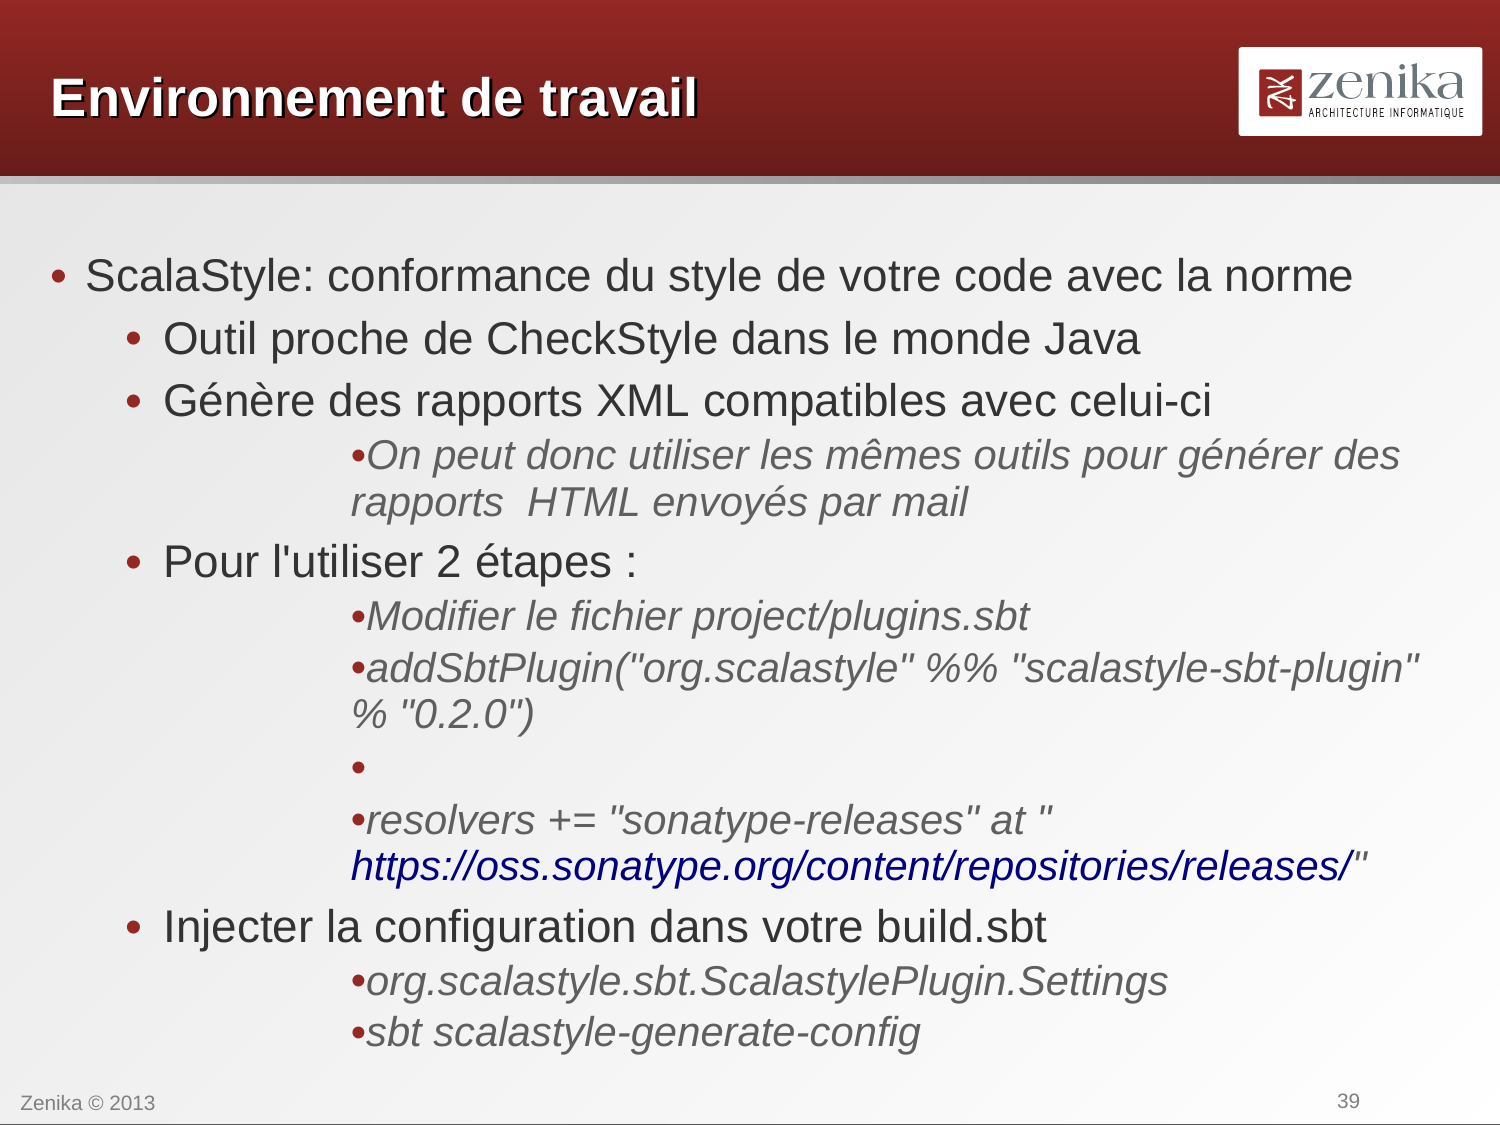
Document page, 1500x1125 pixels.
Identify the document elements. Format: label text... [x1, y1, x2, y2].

list ScalaStyle: conformance du style de votre code avec la norme Outil proche de CheckStyle dans le monde Java Génère des rapports XML compatibles avec celui-ci On peut donc utiliser les mêmes outils pour générer des rapports HTML envoyés par mail Pour l'utiliser 2 étapes : Modifier le fichier project/plugins.sbt addSbtPlugin("org.scalastyle" %% "scalastyle-sbt-plugin" % "0.2.0") resolvers += "sonatype-releases" at "https://oss.sonatype.org/content/repositories/releases/" Injecter la configuration dans votre build.sbt org.scalastyle.sbt.ScalastylePlugin.Settings sbt scalastyle-generate-config [50, 249, 1435, 1079]
picture [1257, 58, 1464, 125]
title Environnement de travail [50, 15, 1206, 180]
